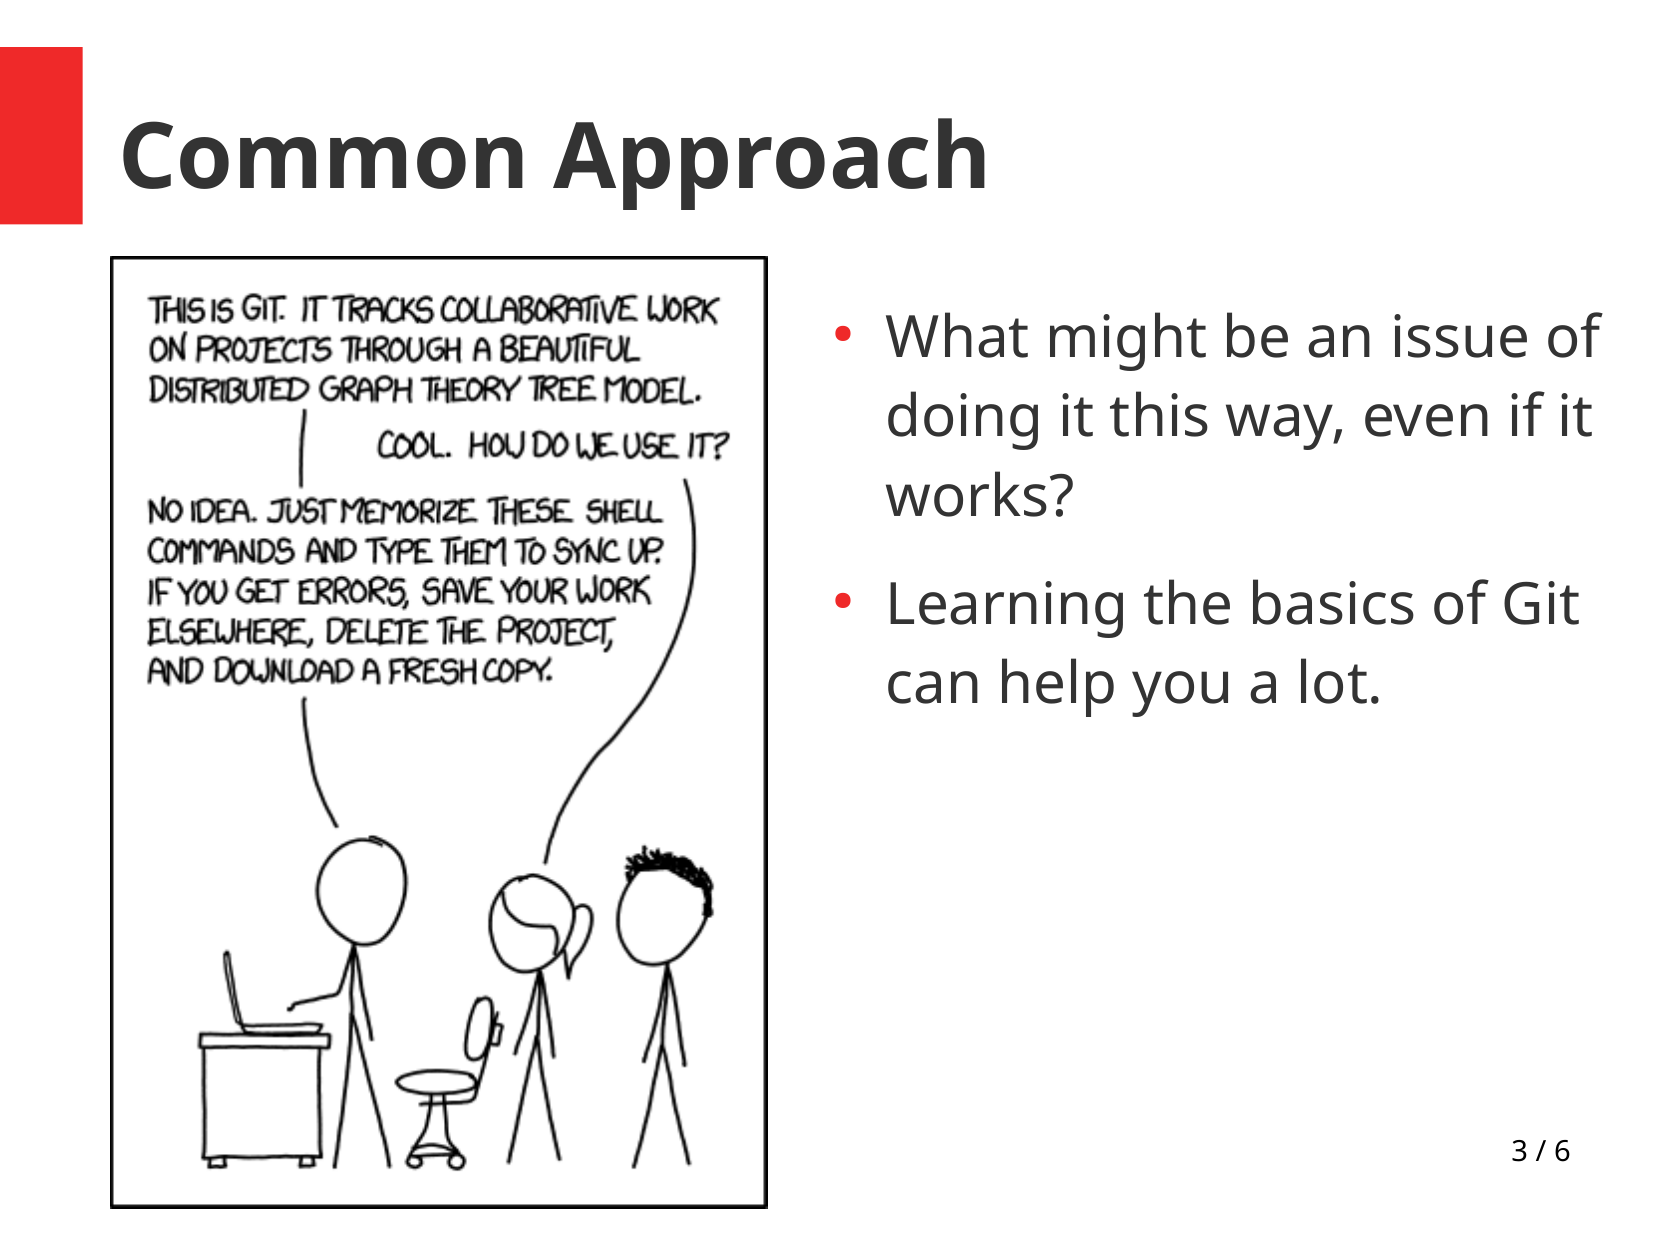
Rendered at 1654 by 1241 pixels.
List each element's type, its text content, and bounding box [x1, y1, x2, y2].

picture [110, 256, 768, 1209]
list What might be an issue of doing it this way, even if it works? Learning the basics of Git can help you a lot. [814, 295, 1607, 1193]
title Common Approach [118, 49, 1571, 257]
